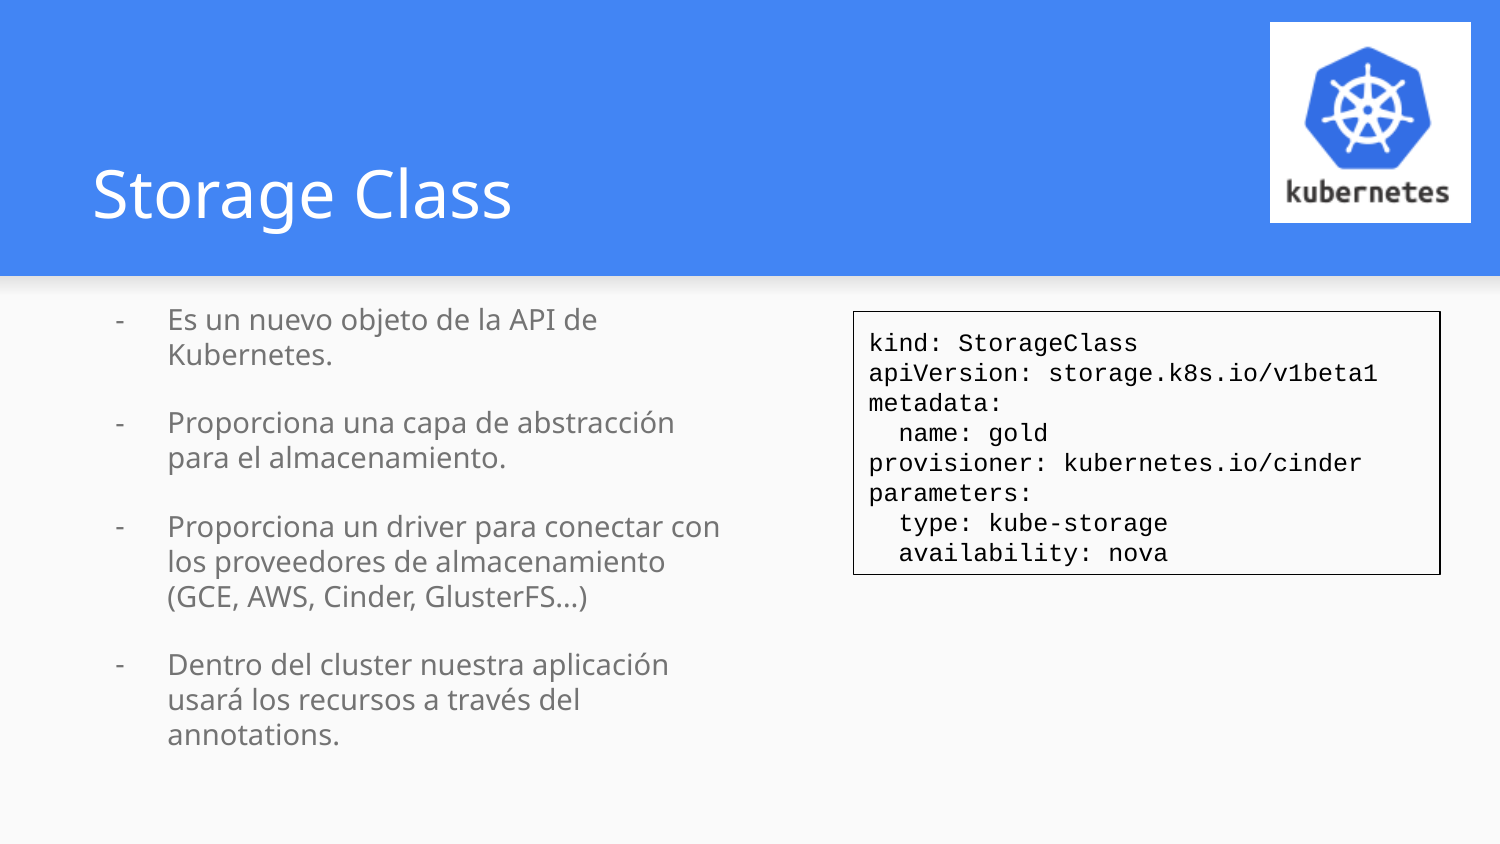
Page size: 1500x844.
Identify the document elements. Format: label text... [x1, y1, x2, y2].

list Es un nuevo objeto de la API de Kubernetes. Proporciona una capa de abstracción para el almacenamiento. Proporciona un driver para conectar con los proveedores de almacenamiento (GCE, AWS, Cinder, GlusterFS…) Dentro del cluster nuestra aplicación usará los recursos a través del annotations. [77, 286, 751, 760]
picture [1270, 22, 1471, 223]
title Storage Class [77, 121, 1427, 248]
text_box kind: StorageClass apiVersion: storage.k8s.io/v1beta1 metadata: name: gold provisioner: kubernetes.io/cinder parameters: type: kube-storage availability: nova [853, 311, 1440, 575]
